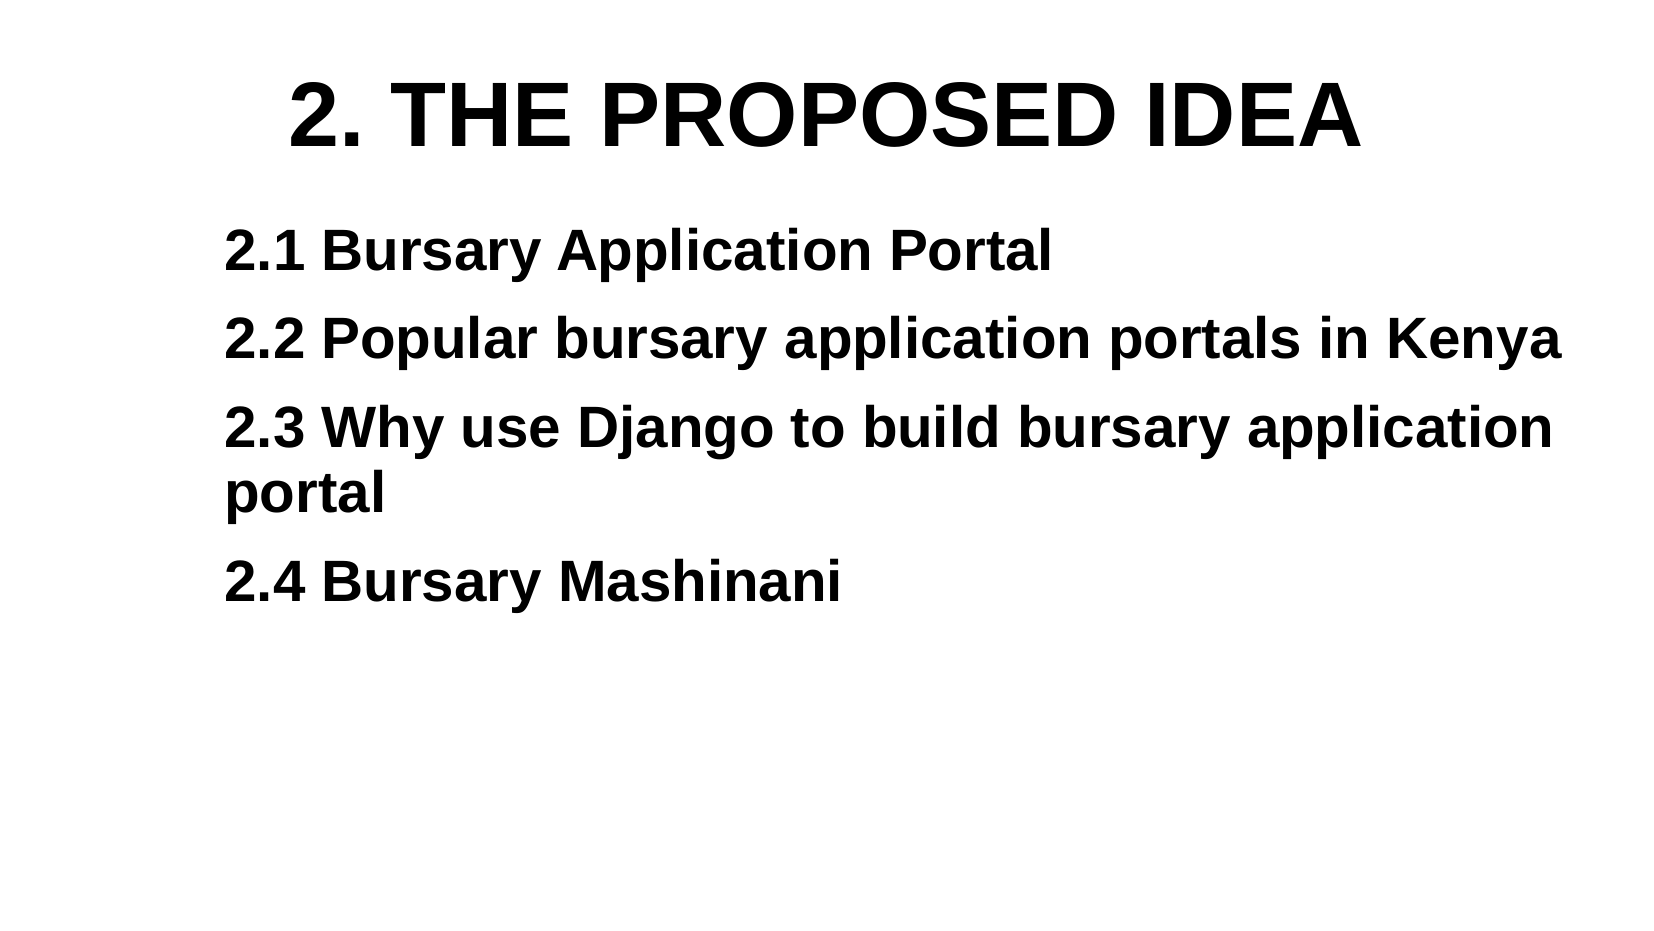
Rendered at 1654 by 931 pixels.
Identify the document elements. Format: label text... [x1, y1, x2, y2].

list 2.1 Bursary Application Portal 2.2 Popular bursary application portals in Kenya 2.3 Why use Django to build bursary application portal 2.4 Bursary Mashinani [82, 217, 1571, 758]
title 2. THE PROPOSED IDEA [82, 37, 1571, 193]
